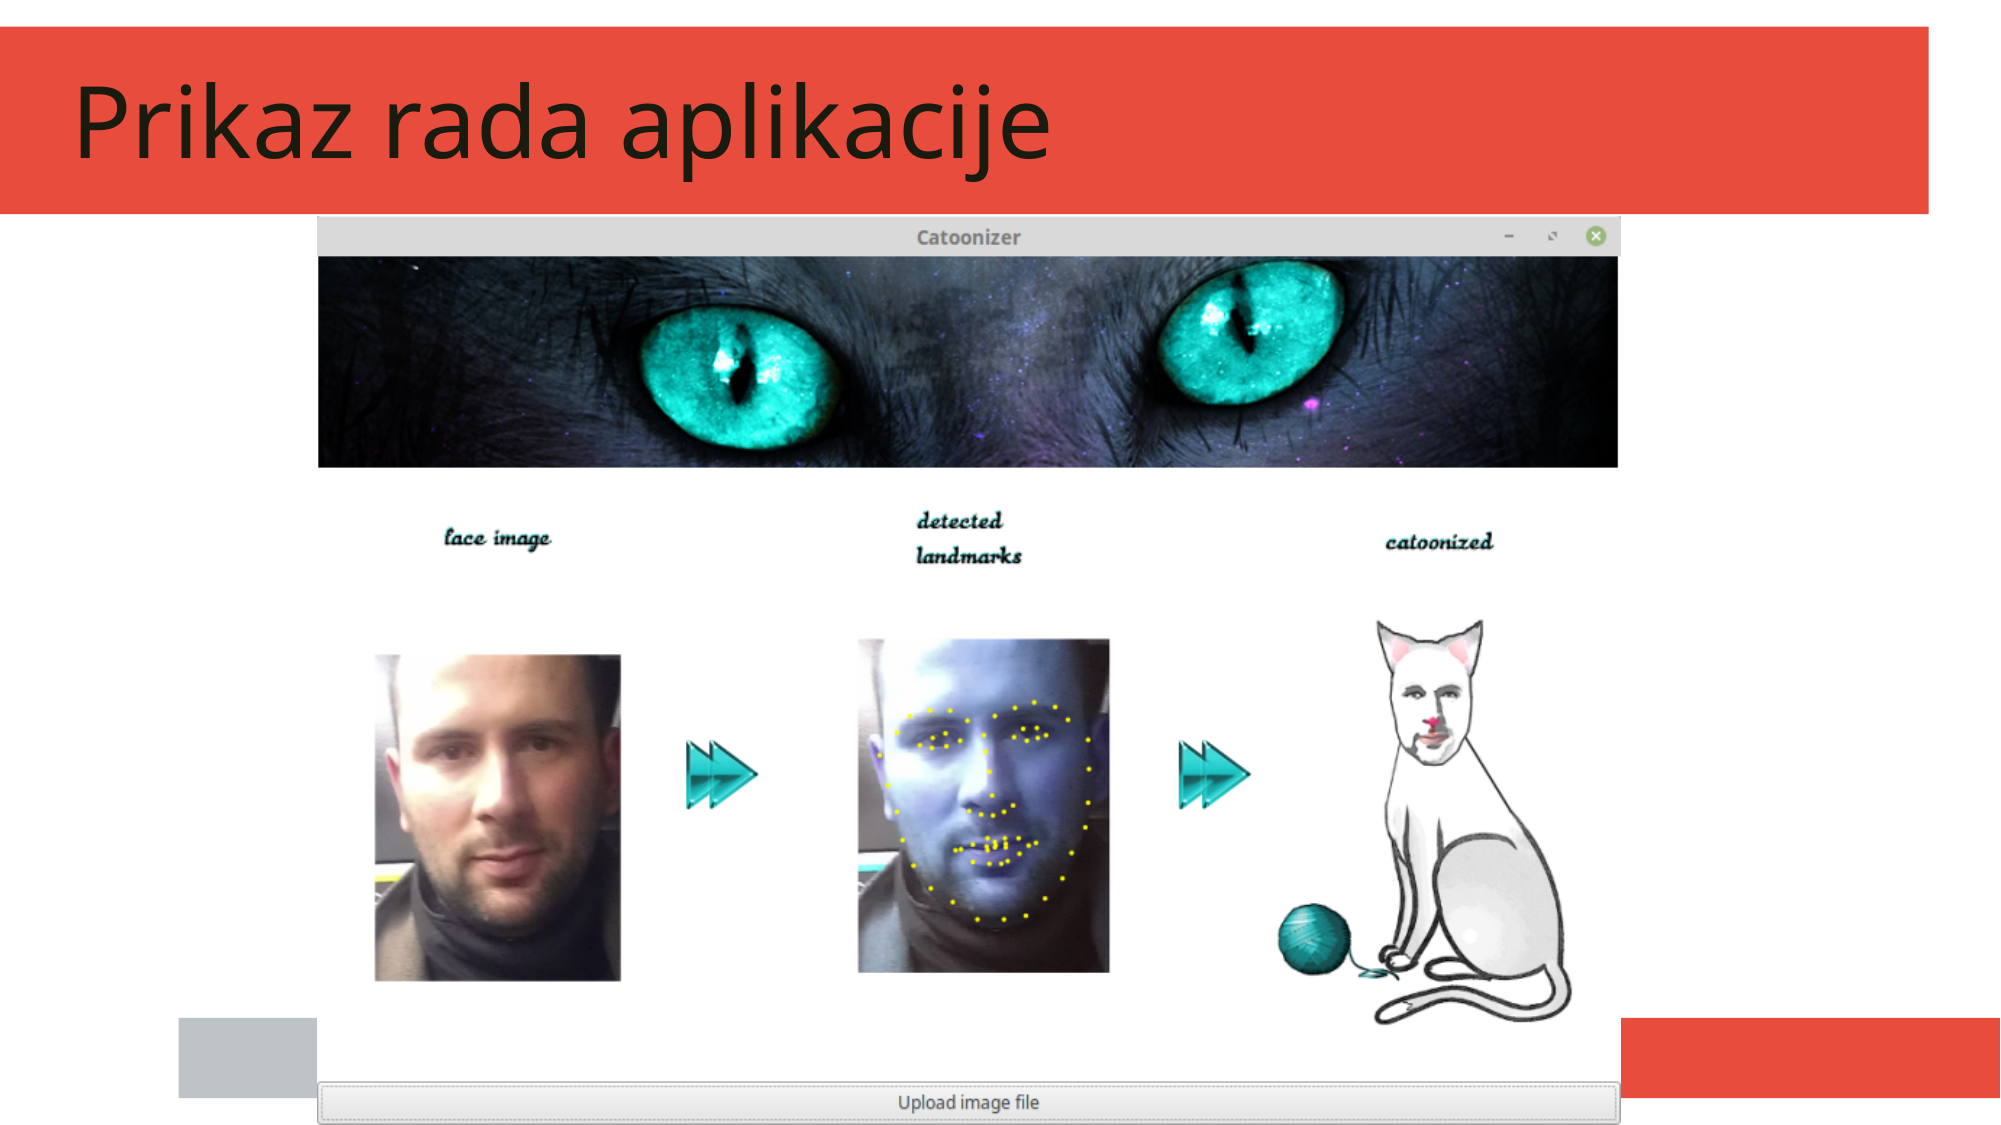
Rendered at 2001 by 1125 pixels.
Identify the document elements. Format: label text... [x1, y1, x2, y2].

title Prikaz rada aplikacije [71, 53, 1929, 188]
picture [317, 216, 1621, 1125]
